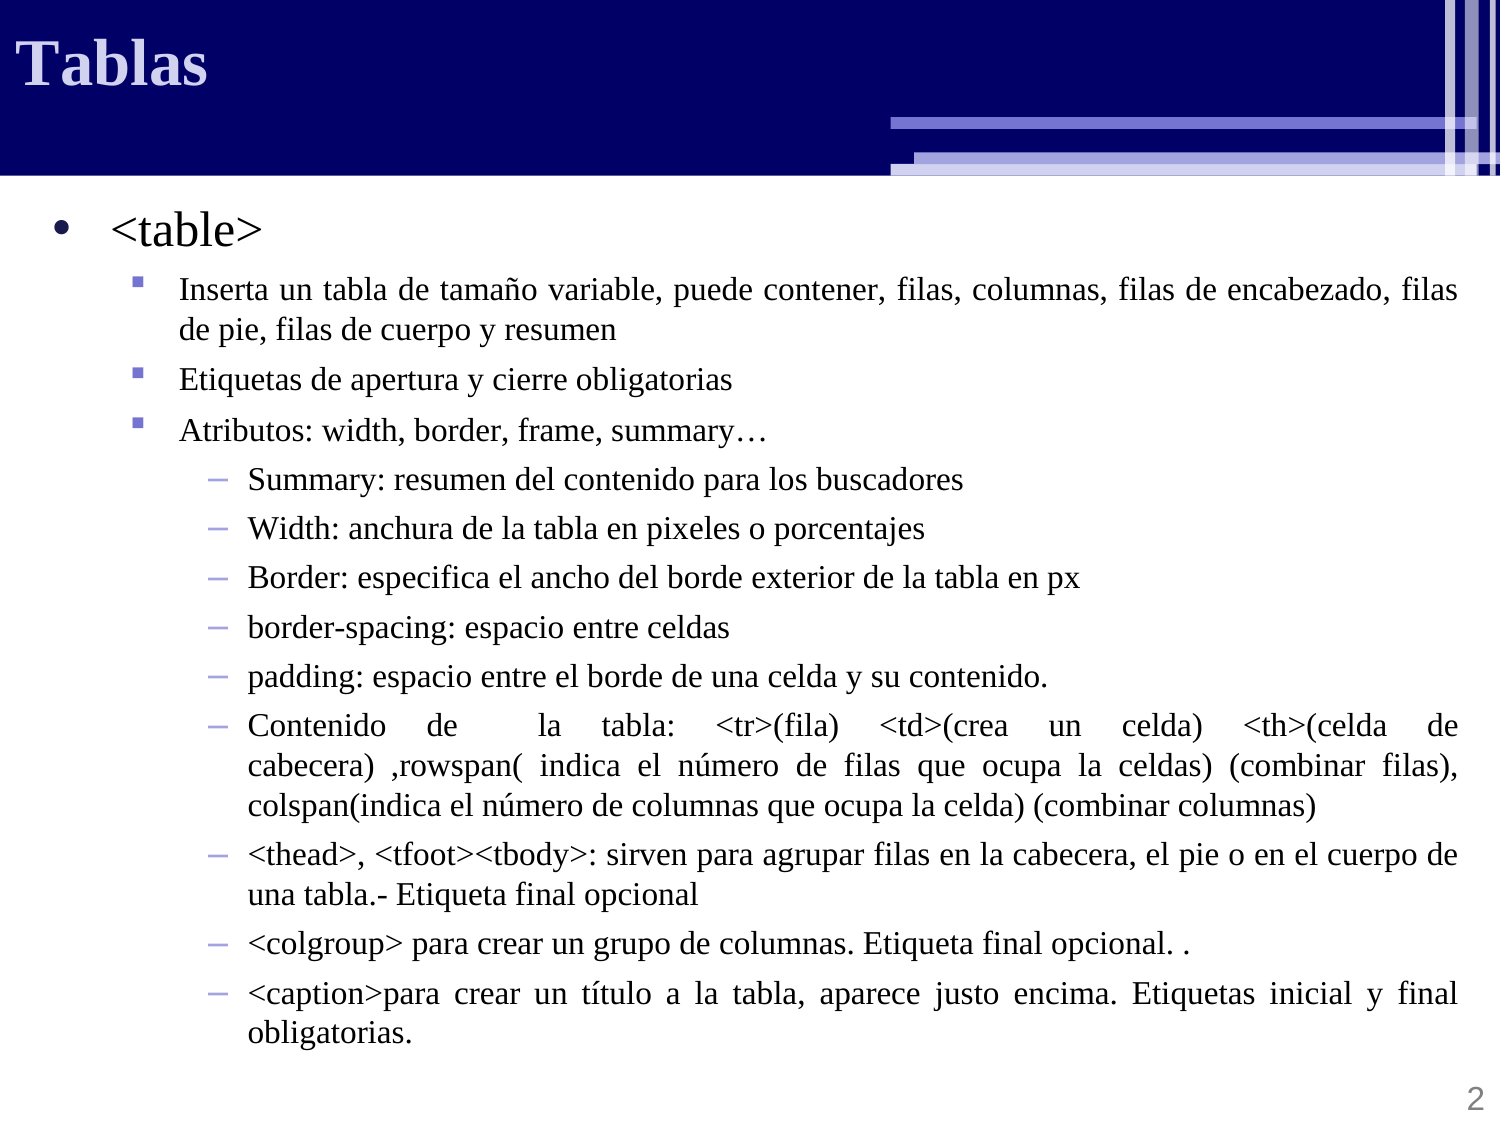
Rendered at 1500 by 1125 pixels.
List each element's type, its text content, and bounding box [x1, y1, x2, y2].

title Tablas [0, 0, 1450, 118]
list <table> Inserta un tabla de tamaño variable, puede contener, filas, columnas, filas de encabezado, filas de pie, filas de cuerpo y resumen Etiquetas de apertura y cierre obligatorias Atributos: width, border, frame, summary… Summary: resumen del contenido para los buscadores Width: anchura de la tabla en pixeles o porcentajes Border: especifica el ancho del borde exterior de la tabla en px border-spacing: espacio entre celdas padding: espacio entre el borde de una celda y su contenido. Contenido de la tabla: <tr>(fila) <td>(crea un celda) <th>(celda de cabecera) ,rowspan( indica el número de filas que ocupa la celdas) (combinar filas), colspan(indica el número de columnas que ocupa la celda) (combinar columnas) <thead>, <tfoot><tbody>: sirven para agrupar filas en la cabecera, el pie o en el cuerpo de una tabla.- Etiqueta final opcional <colgroup> para crear un grupo de columnas. Etiqueta final opcional. . <caption>para crear un título a la tabla, aparece justo encima. Etiquetas inicial y final obligatorias. [35, 188, 1477, 1099]
